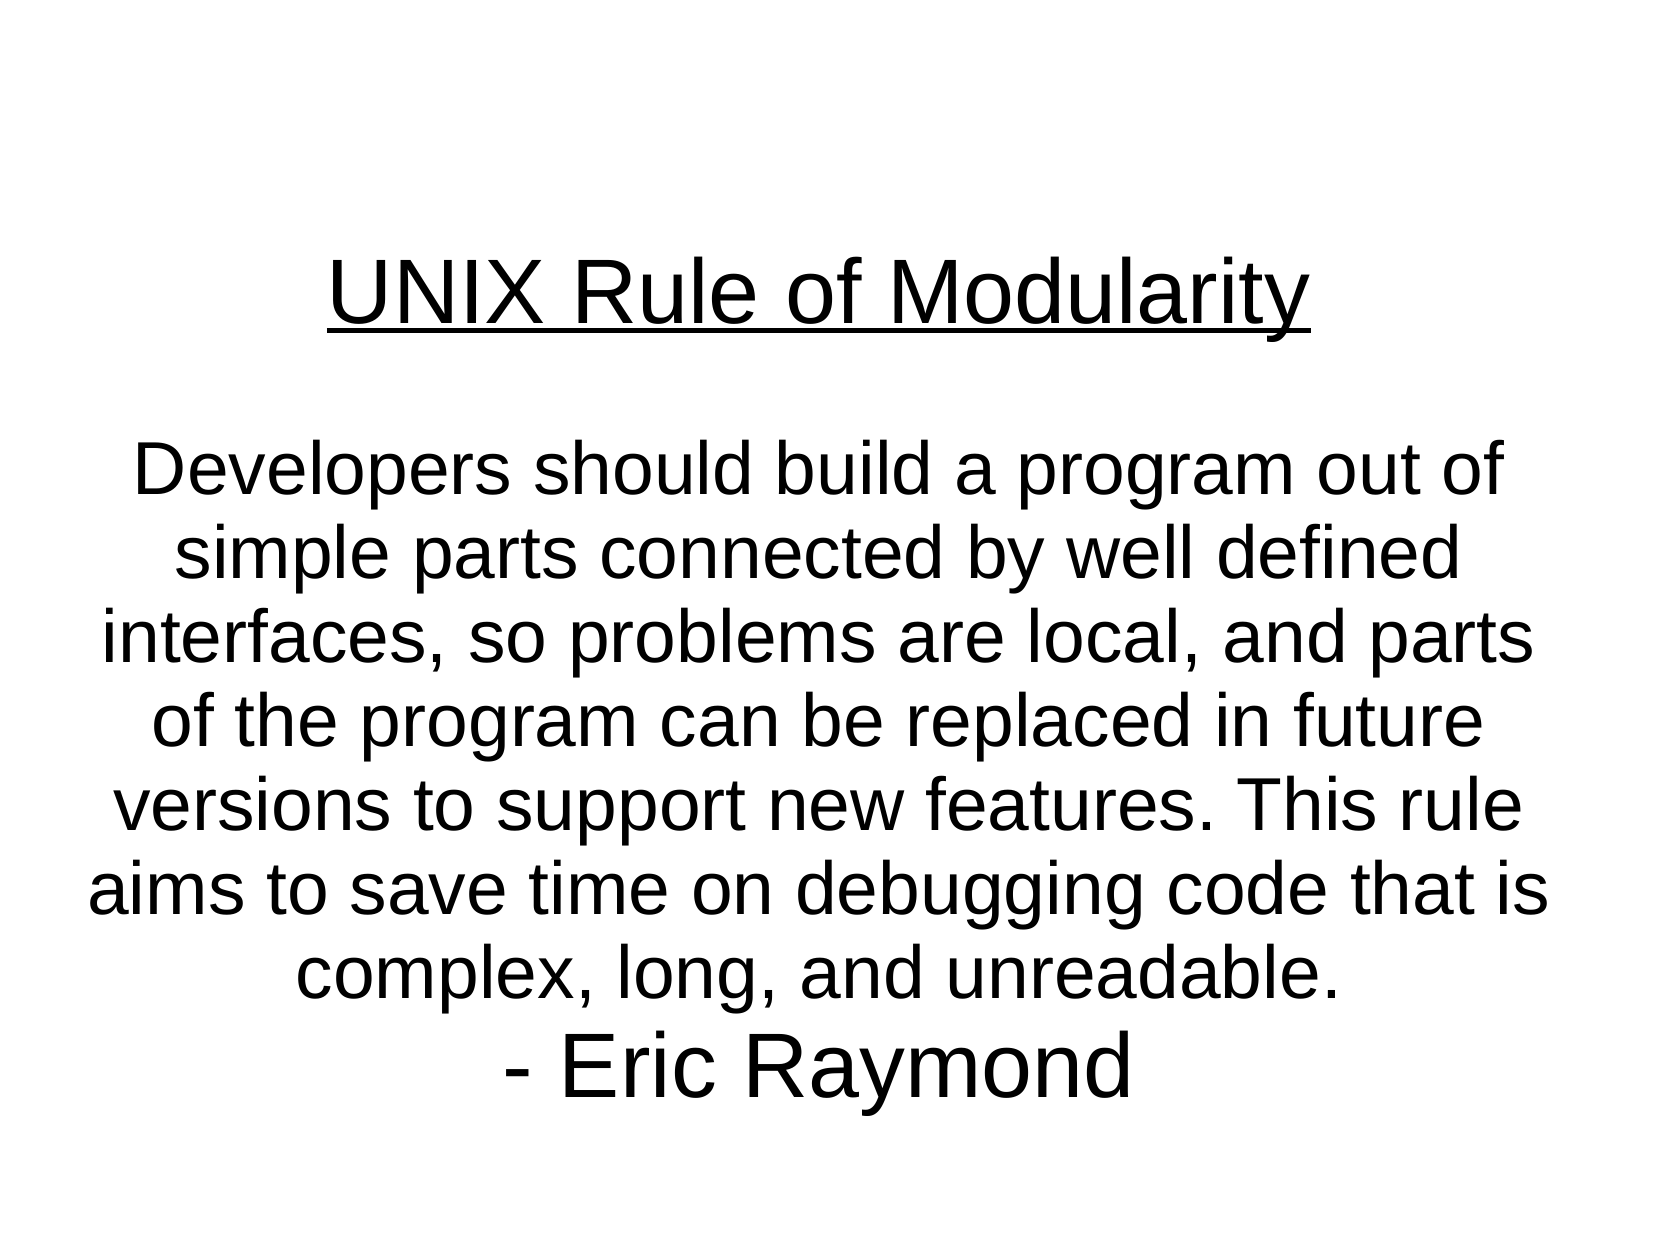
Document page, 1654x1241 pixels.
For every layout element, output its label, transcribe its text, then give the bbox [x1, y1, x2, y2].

title UNIX Rule of Modularity Developers should build a program out of simple parts connected by well defined interfaces, so problems are local, and parts of the program can be replaced in future versions to support new features. This rule aims to save time on debugging code that is complex, long, and unreadable. - Eric Raymond [75, 240, 1564, 1117]
